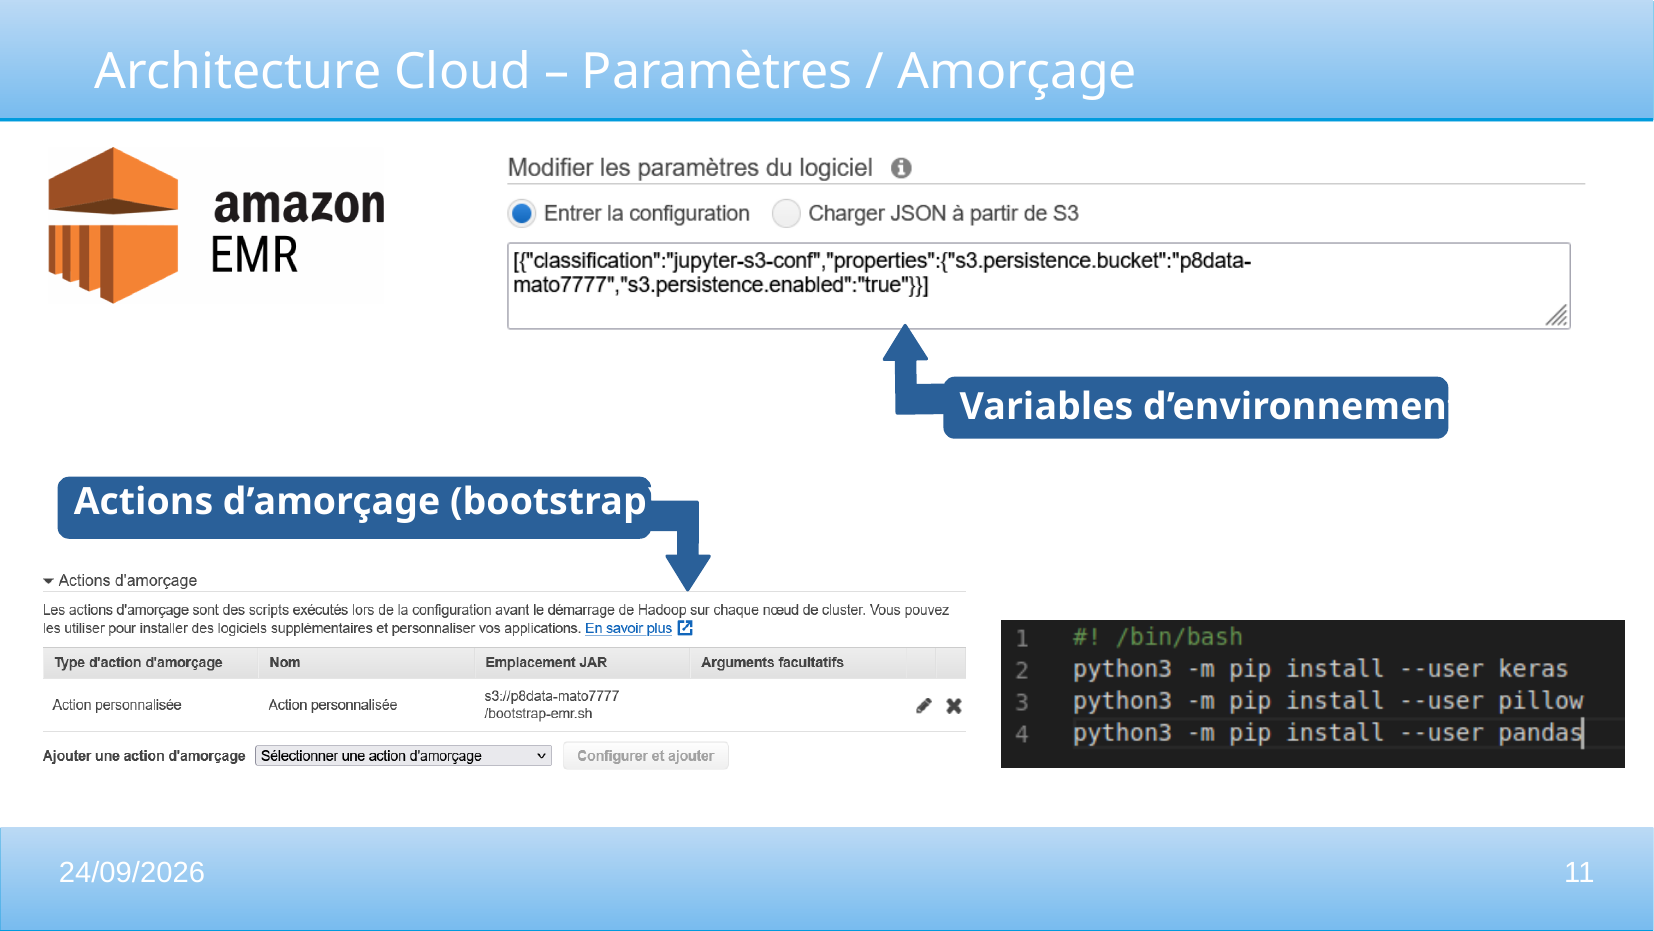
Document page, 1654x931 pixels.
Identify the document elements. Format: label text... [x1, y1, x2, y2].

picture [29, 560, 975, 793]
picture [1001, 620, 1625, 768]
text_box [60, 532, 649, 538]
picture [48, 147, 384, 304]
text_box Variables d’environnement [944, 372, 1654, 438]
picture [493, 147, 1595, 355]
text_box [884, 325, 945, 414]
text_box [649, 501, 710, 591]
text_box Actions d’amorçage (bootstrap) [59, 466, 945, 532]
title Architecture Cloud – Paramètres / Amorçage [59, 29, 1595, 108]
